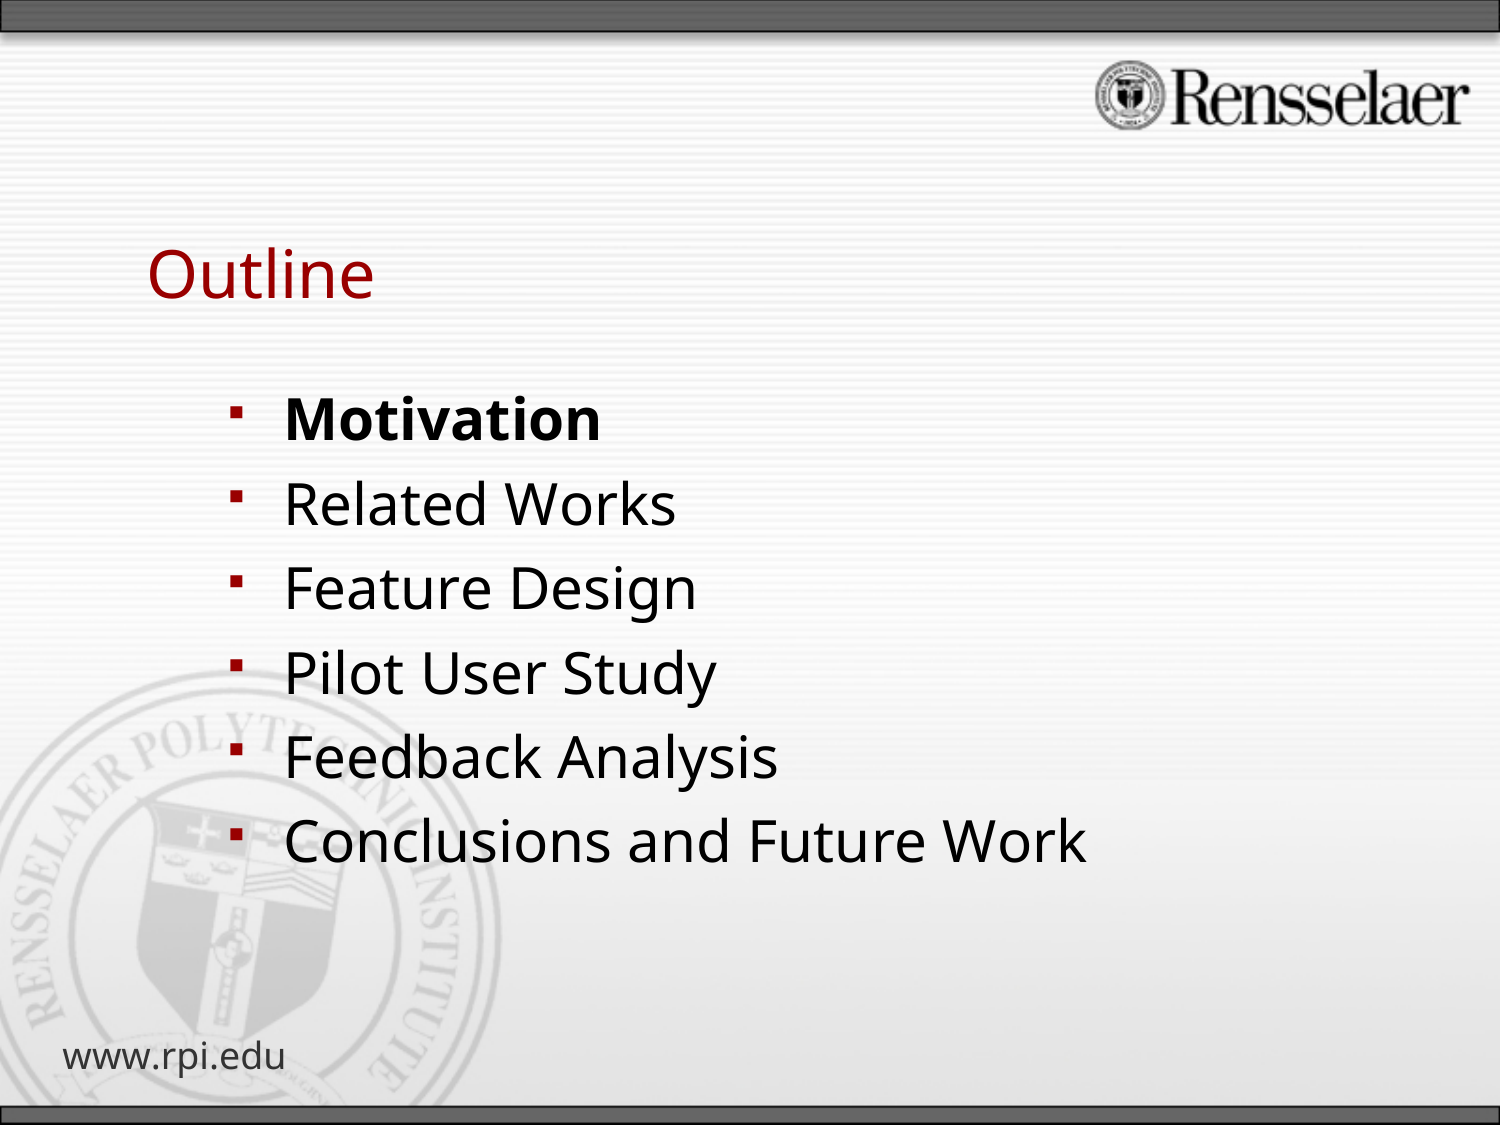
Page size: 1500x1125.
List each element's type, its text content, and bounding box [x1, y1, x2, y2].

title Outline [131, 207, 1457, 336]
list Motivation Related Works Feature Design Pilot User Study Feedback Analysis Conclusions and Future Work [212, 375, 1450, 988]
picture [0, 0, 1500, 1125]
